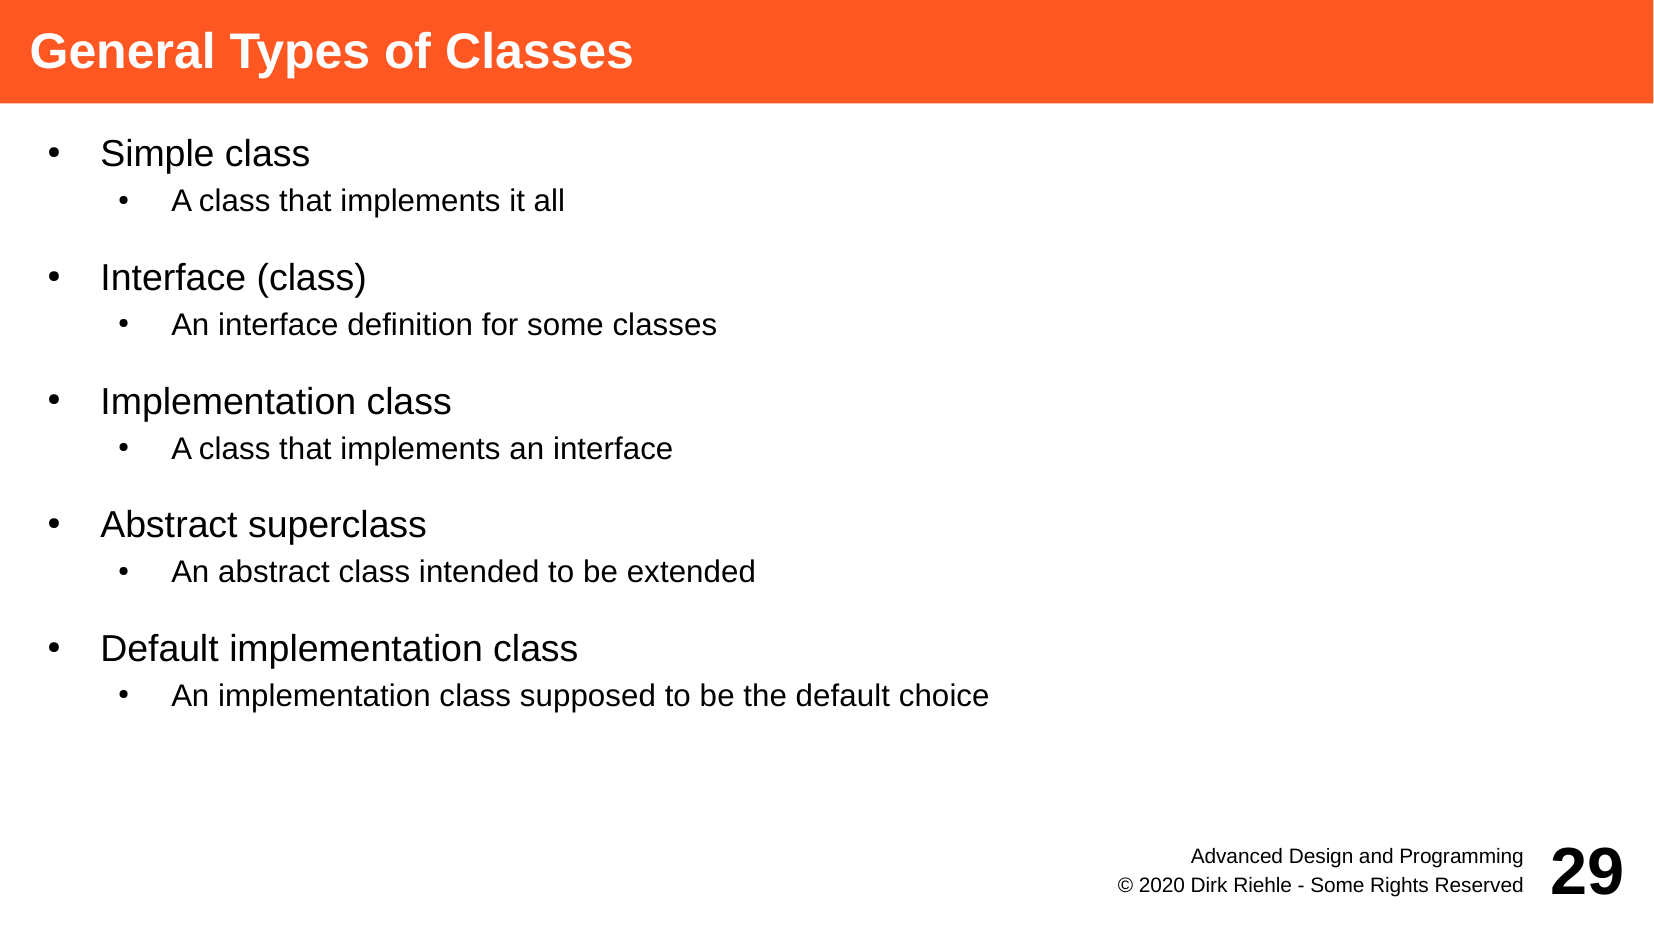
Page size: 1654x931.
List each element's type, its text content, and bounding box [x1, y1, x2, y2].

title General Types of Classes [0, 0, 1654, 104]
list Simple class A class that implements it all Interface (class) An interface definition for some classes Implementation class A class that implements an interface Abstract superclass An abstract class intended to be extended Default implementation class An implementation class supposed to be the default choice [29, 132, 1625, 813]
